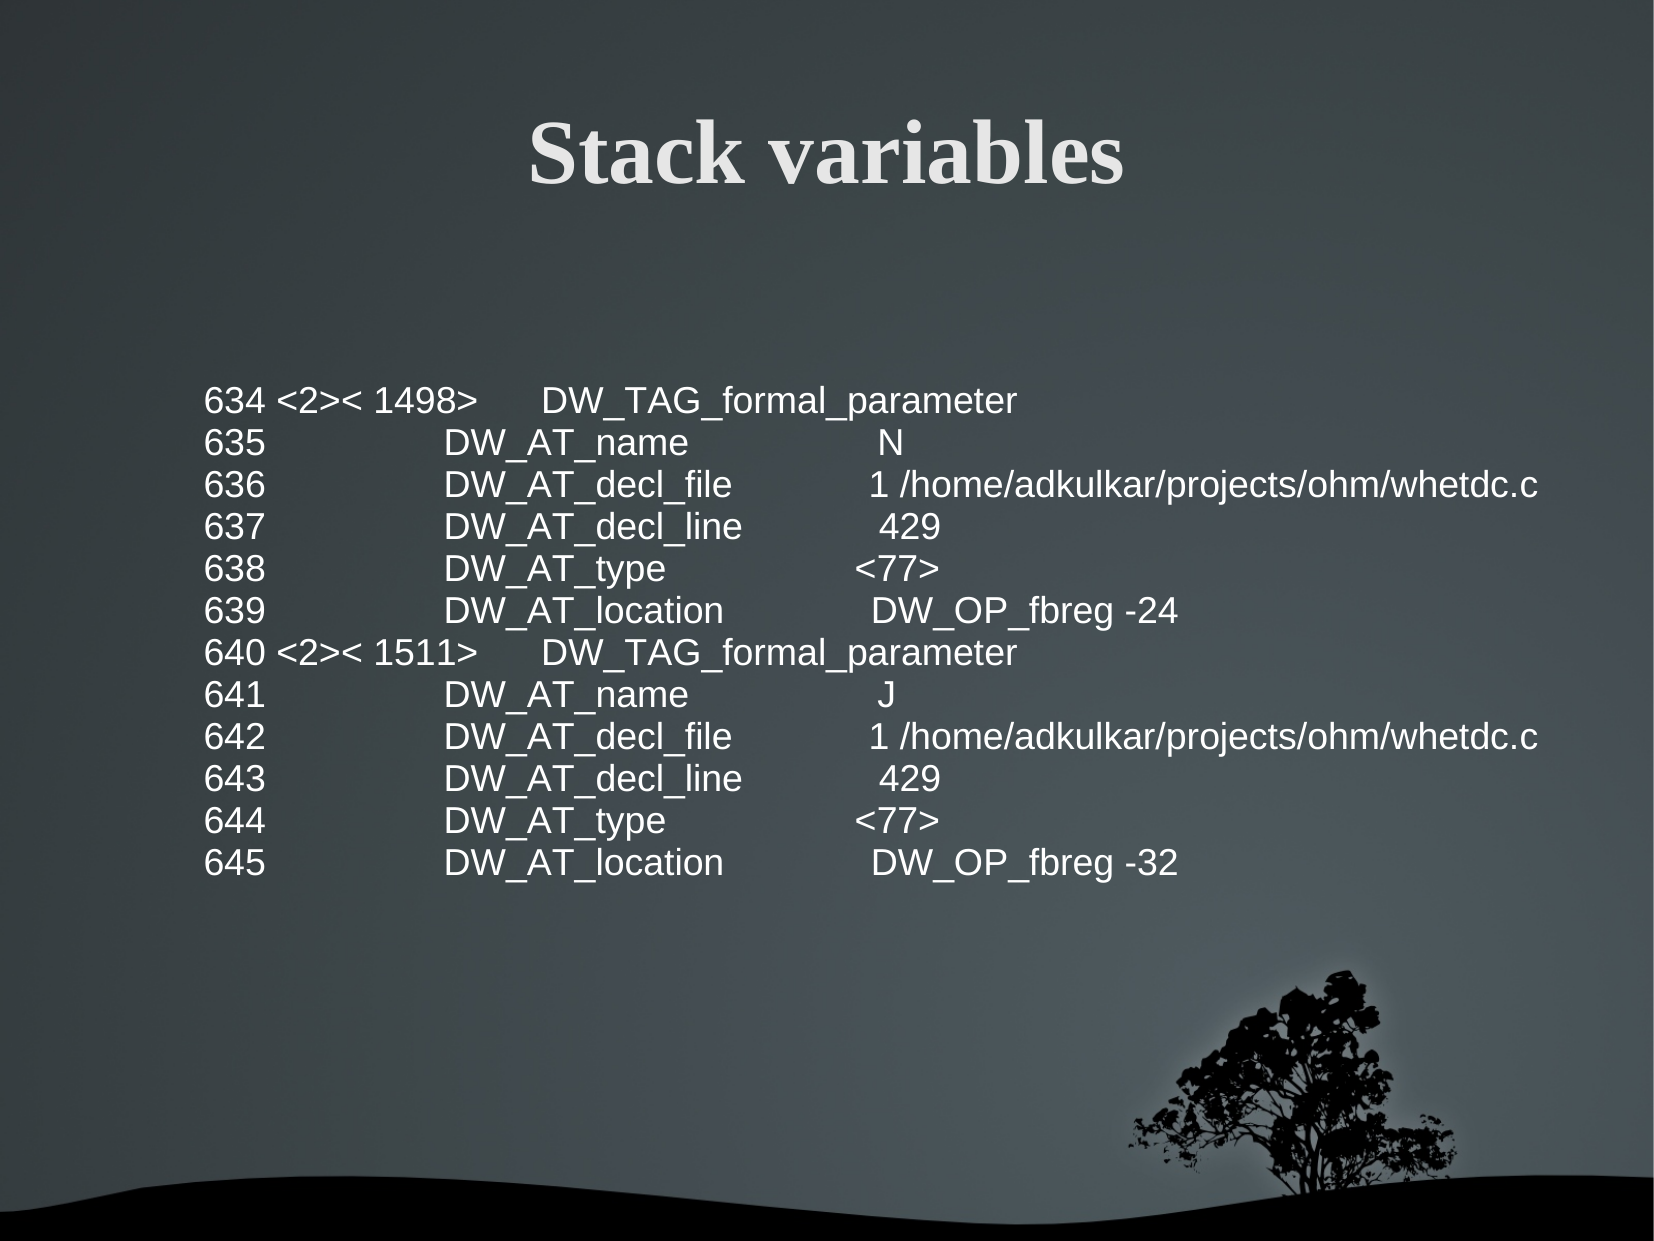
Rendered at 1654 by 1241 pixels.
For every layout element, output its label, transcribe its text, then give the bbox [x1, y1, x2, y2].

text_box 634 <2>< 1498> DW_TAG_formal_parameter 635 DW_AT_name N 636 DW_AT_decl_file 1 /home/adkulkar/projects/ohm/whetdc.c 637 DW_AT_decl_line 429 638 DW_AT_type <77> 639 DW_AT_location DW_OP_fbreg -24 640 <2>< 1511> DW_TAG_formal_parameter 641 DW_AT_name J 642 DW_AT_decl_file 1 /home/adkulkar/projects/ohm/whetdc.c 643 DW_AT_decl_line 429 644 DW_AT_type <77> 645 DW_AT_location DW_OP_fbreg -32 [178, 372, 1555, 892]
picture [0, 0, 1654, 1241]
title Stack variables [82, 49, 1571, 257]
